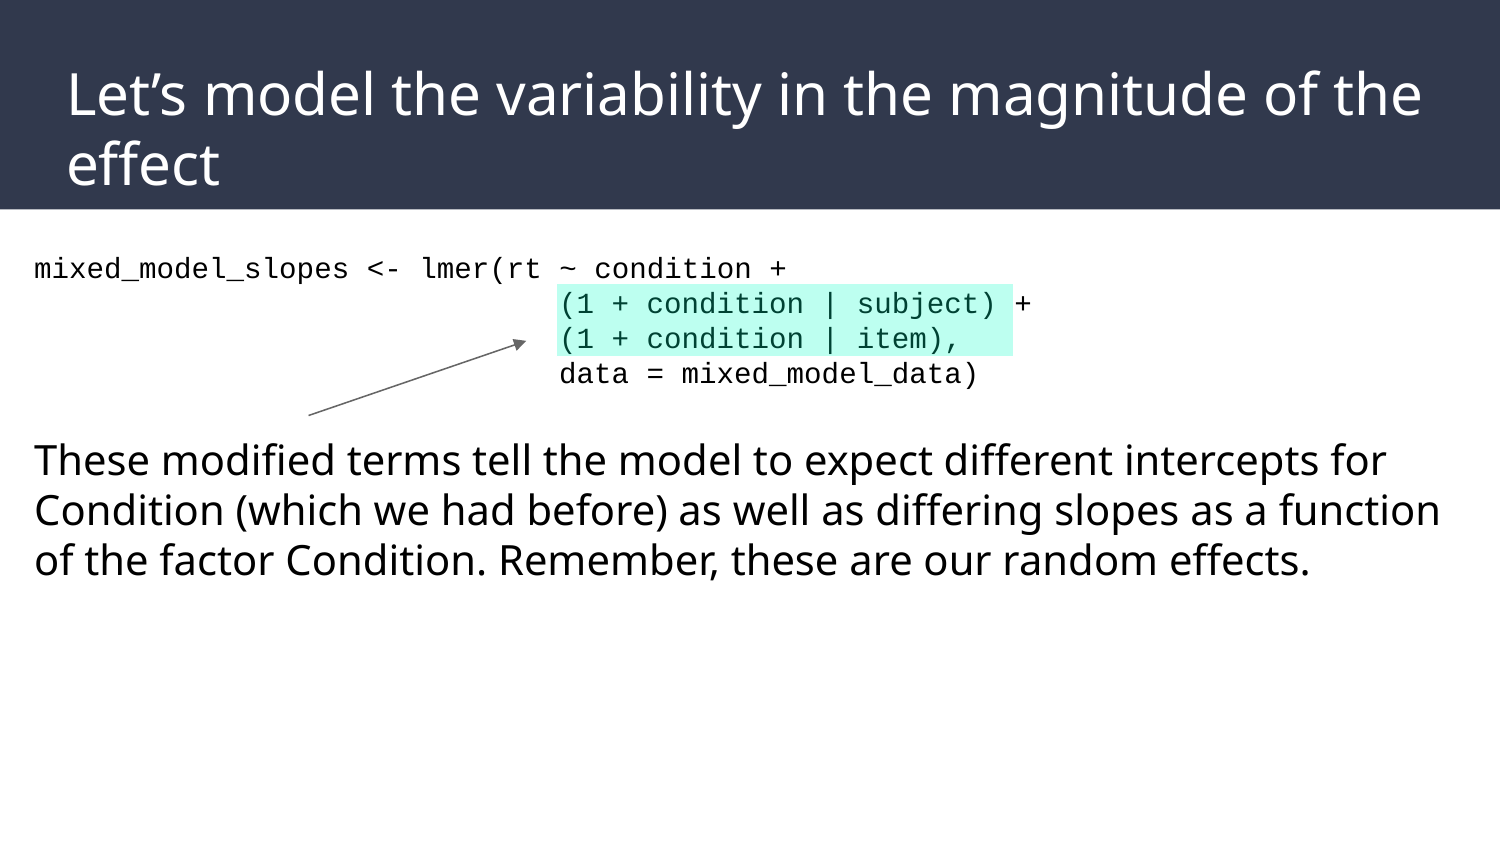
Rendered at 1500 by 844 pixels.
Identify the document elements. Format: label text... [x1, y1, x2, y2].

title Let’s model the variability in the magnitude of the effect [51, 42, 1449, 145]
text_box [556, 283, 1014, 357]
text_box mixed_model_slopes <- lmer(rt ~ condition + (1 + condition | subject) + (1 + condition | item), data = mixed_model_data) These modified terms tell the model to expect different intercepts for Condition (which we had before) as well as differing slopes as a function of the factor Condition. Remember, these are our random effects. [19, 234, 1474, 810]
